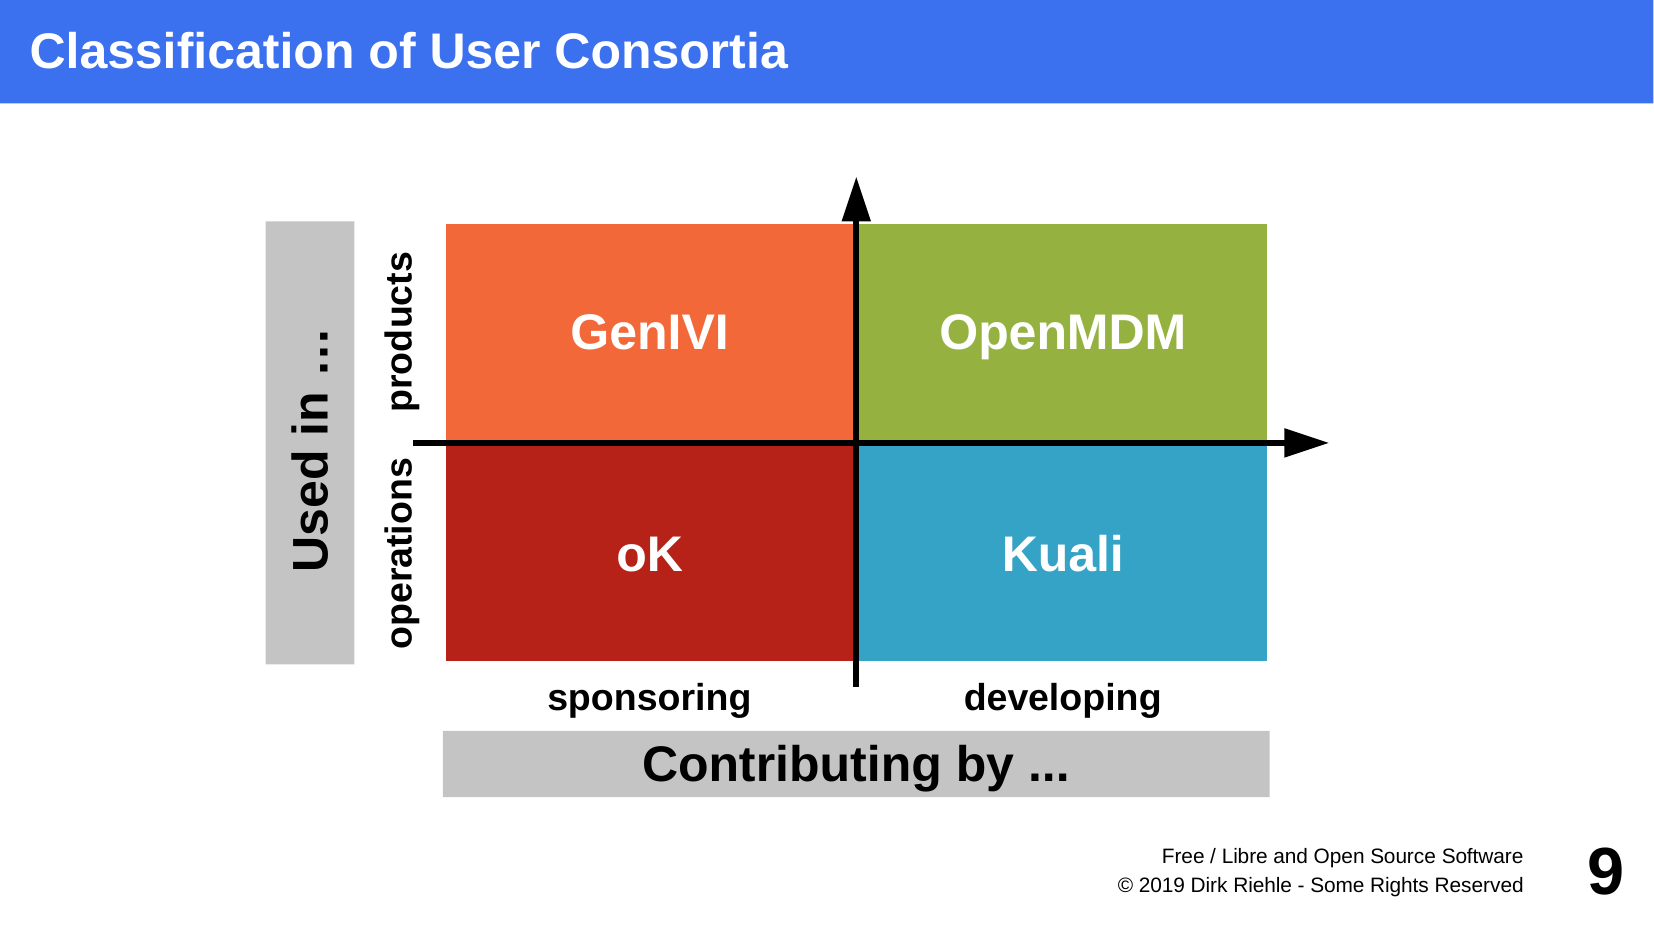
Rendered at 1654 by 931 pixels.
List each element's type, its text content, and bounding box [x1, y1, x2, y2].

text_box GenIVI [443, 221, 853, 440]
text_box sponsoring [442, 664, 856, 730]
text_box Contributing by ... [442, 730, 1270, 798]
text_box developing [856, 664, 1270, 730]
title Classification of User Consortia [0, 0, 1654, 104]
text_box products [355, 221, 443, 443]
text_box Kuali [859, 446, 1270, 664]
text_box OpenMDM [859, 221, 1270, 440]
text_box operations [355, 443, 443, 665]
text_box oK [443, 446, 853, 664]
text_box Used in … [265, 221, 355, 665]
